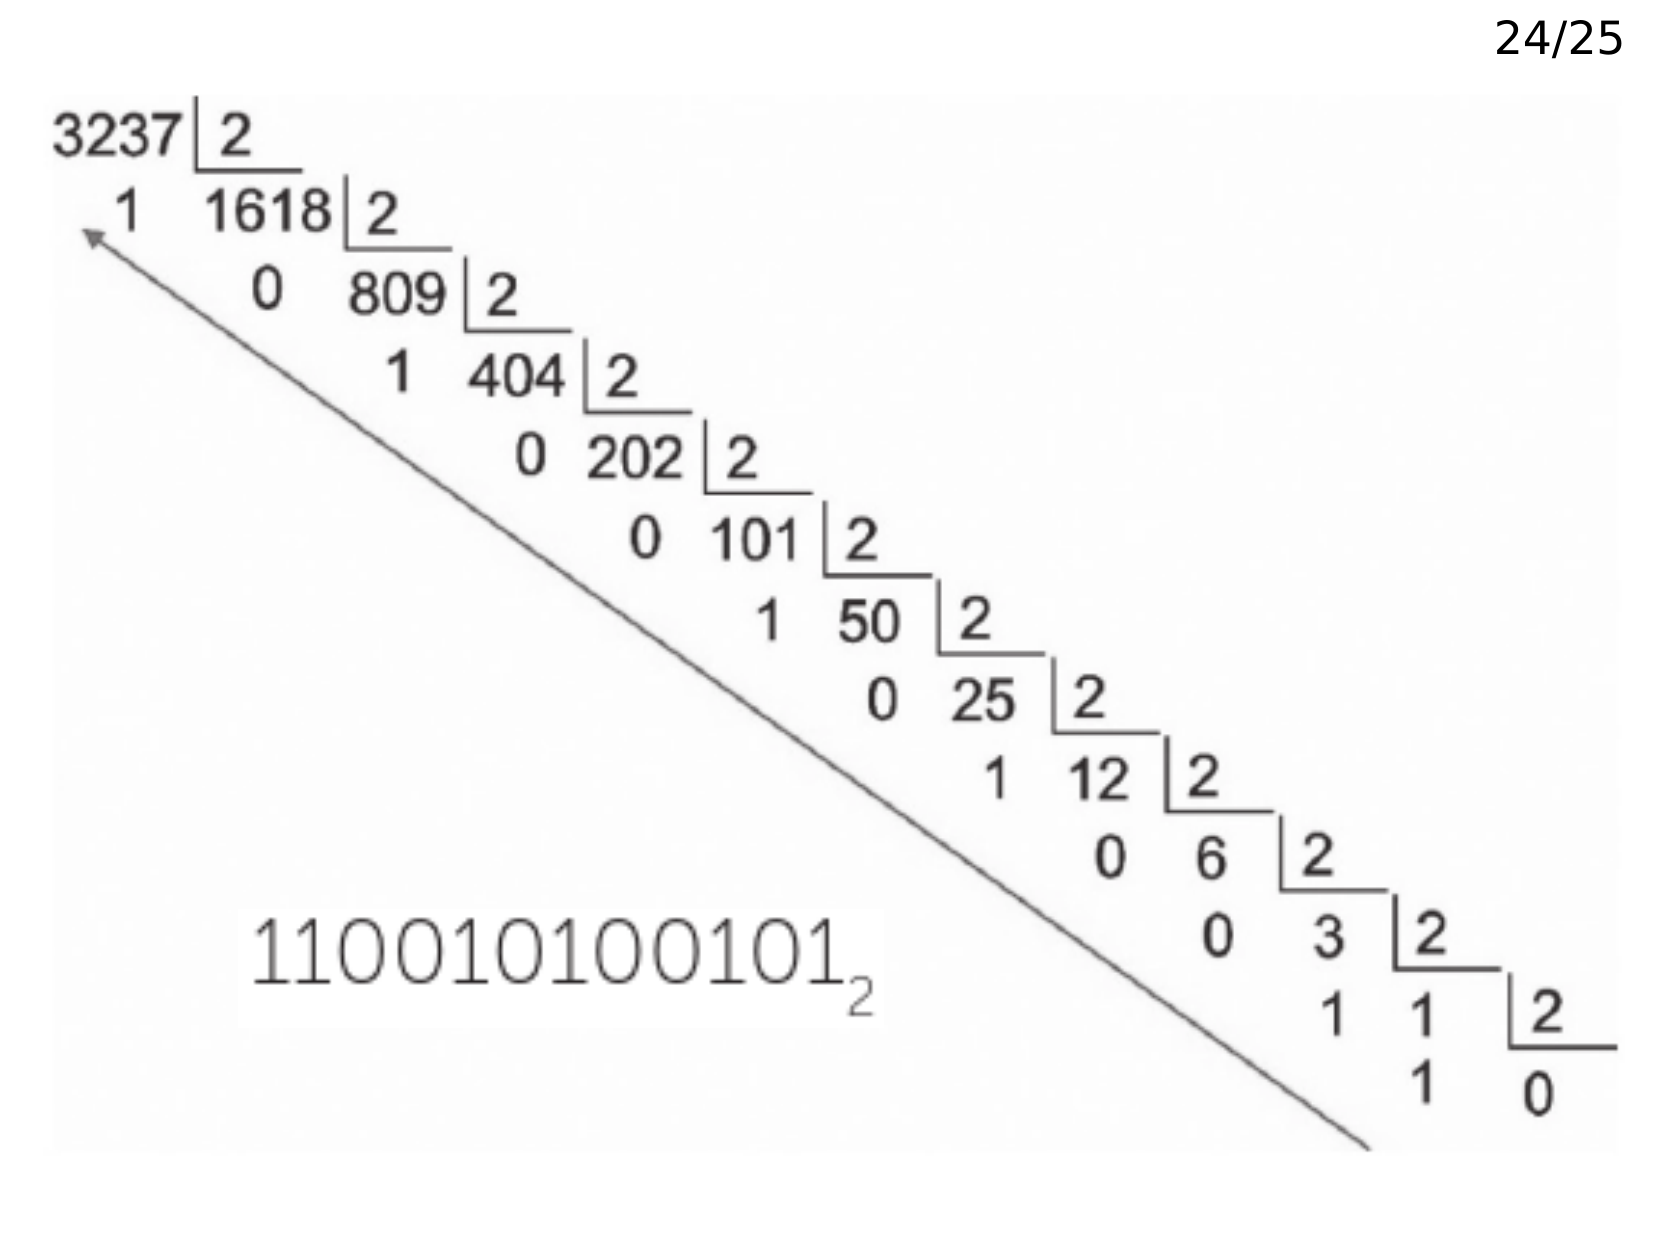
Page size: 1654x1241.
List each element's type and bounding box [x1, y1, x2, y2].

picture [40, 94, 1630, 1158]
